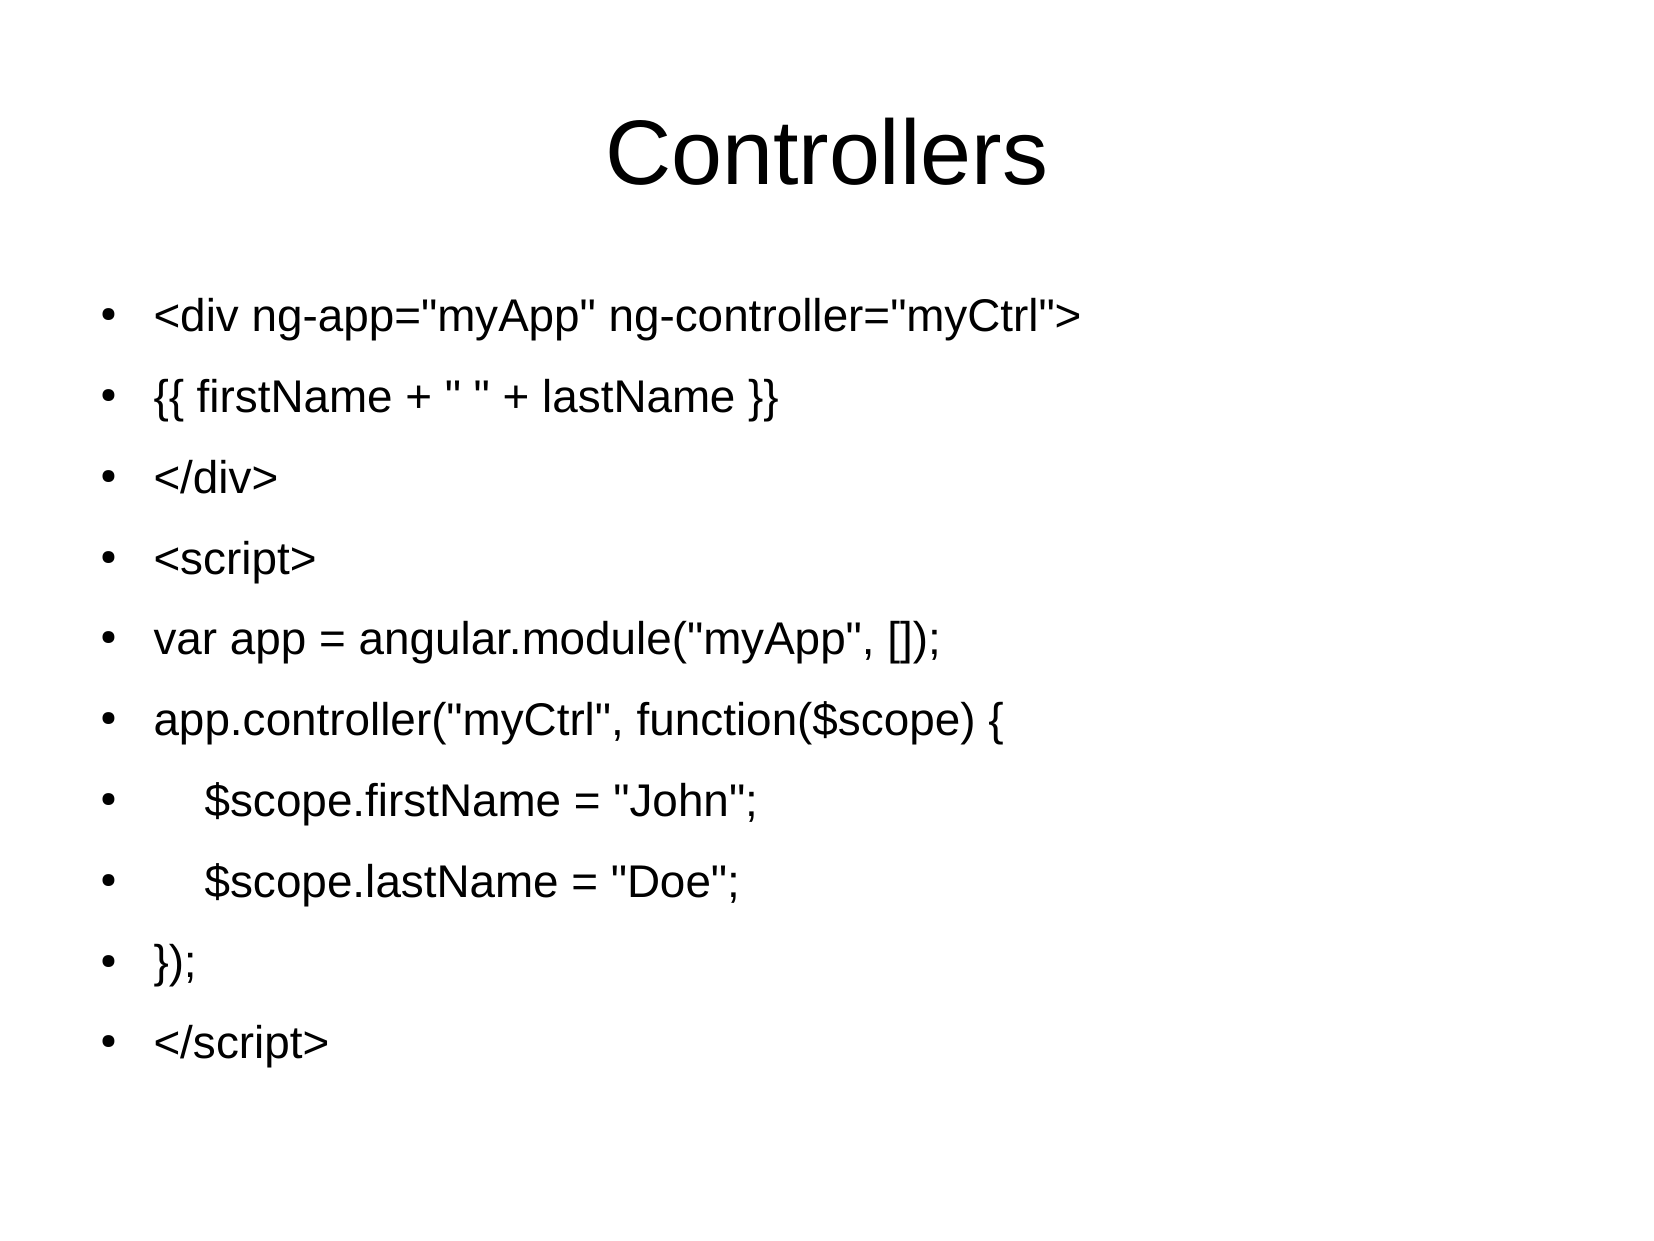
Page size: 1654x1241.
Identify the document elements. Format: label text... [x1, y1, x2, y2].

title Controllers [82, 49, 1571, 257]
list <div ng-app="myApp" ng-controller="myCtrl"> {{ firstName + " " + lastName }} </div> <script> var app = angular.module("myApp", []); app.controller("myCtrl", function($scope) { $scope.firstName = "John"; $scope.lastName = "Doe"; }); </script> [82, 290, 1571, 1069]
